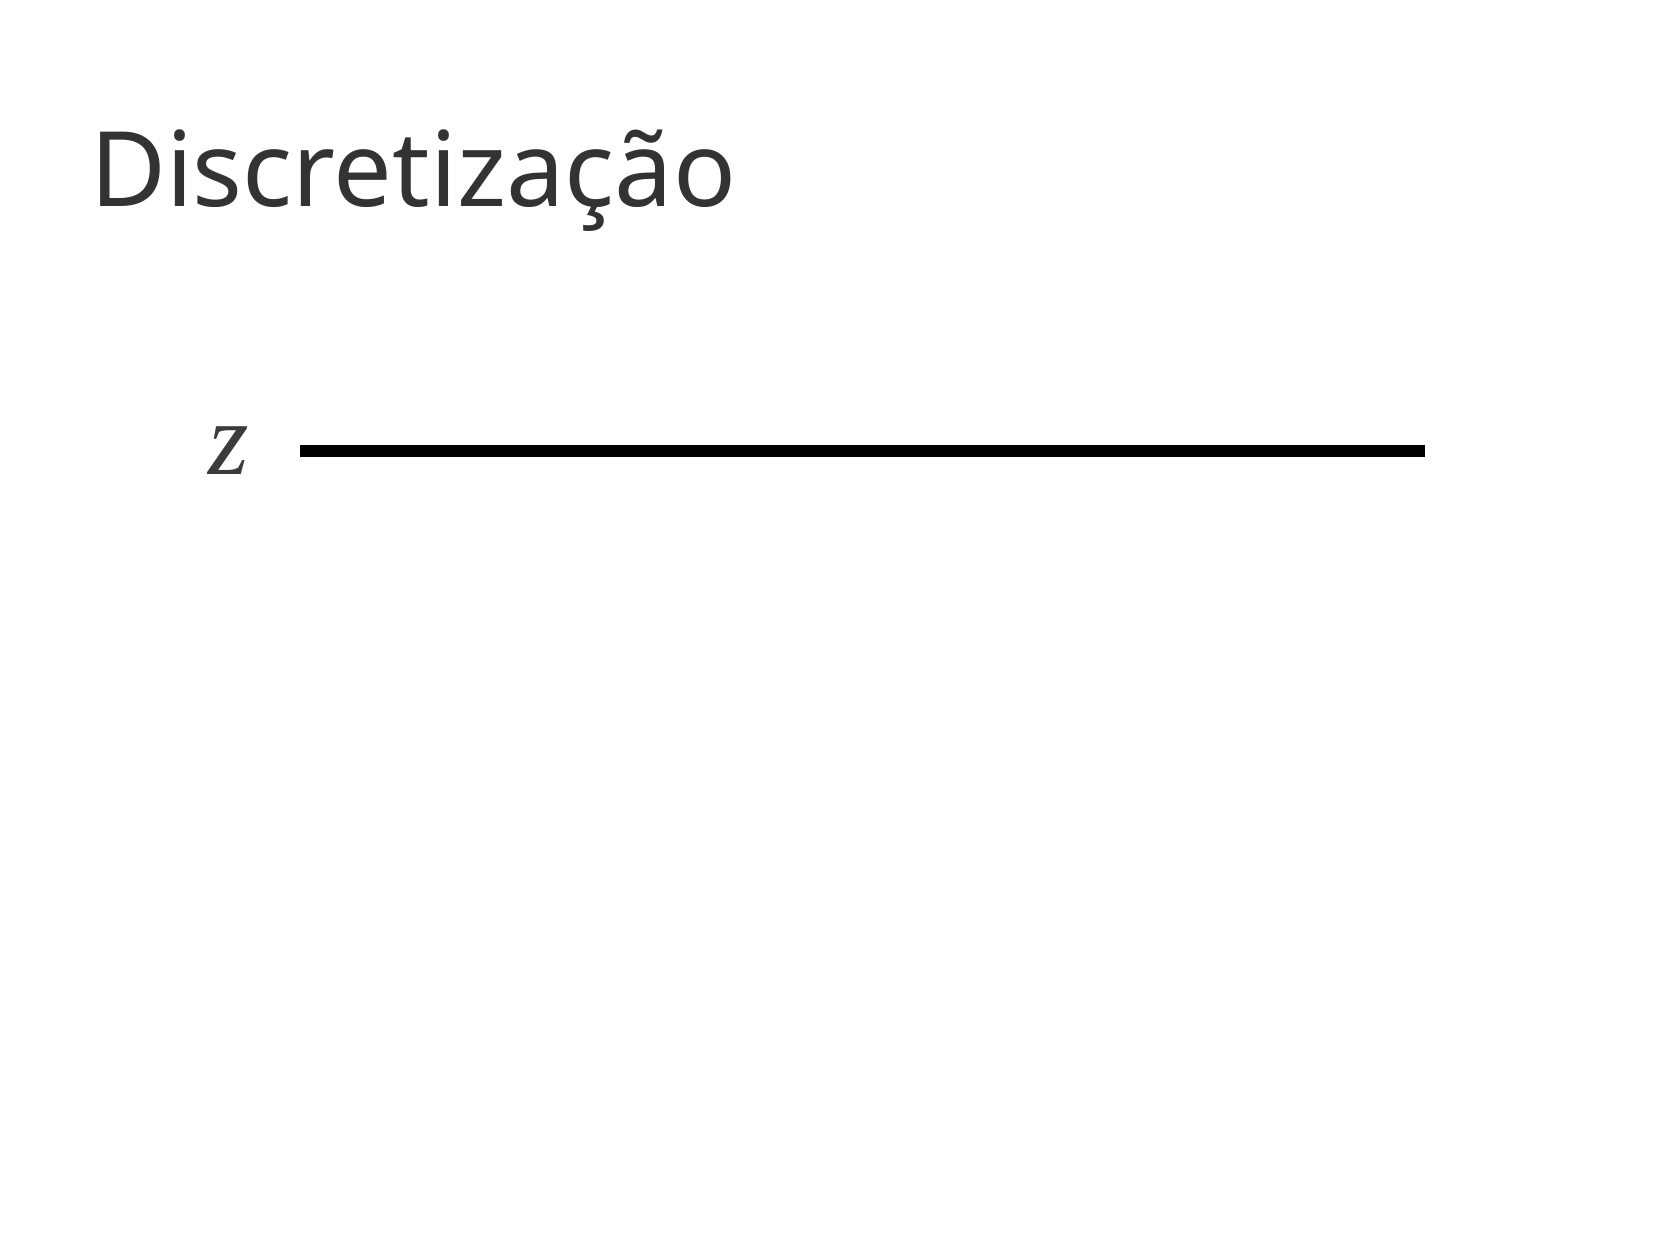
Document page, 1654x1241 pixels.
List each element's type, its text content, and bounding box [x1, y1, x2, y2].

title Discretização [90, 62, 1578, 271]
chart [195, 380, 262, 496]
